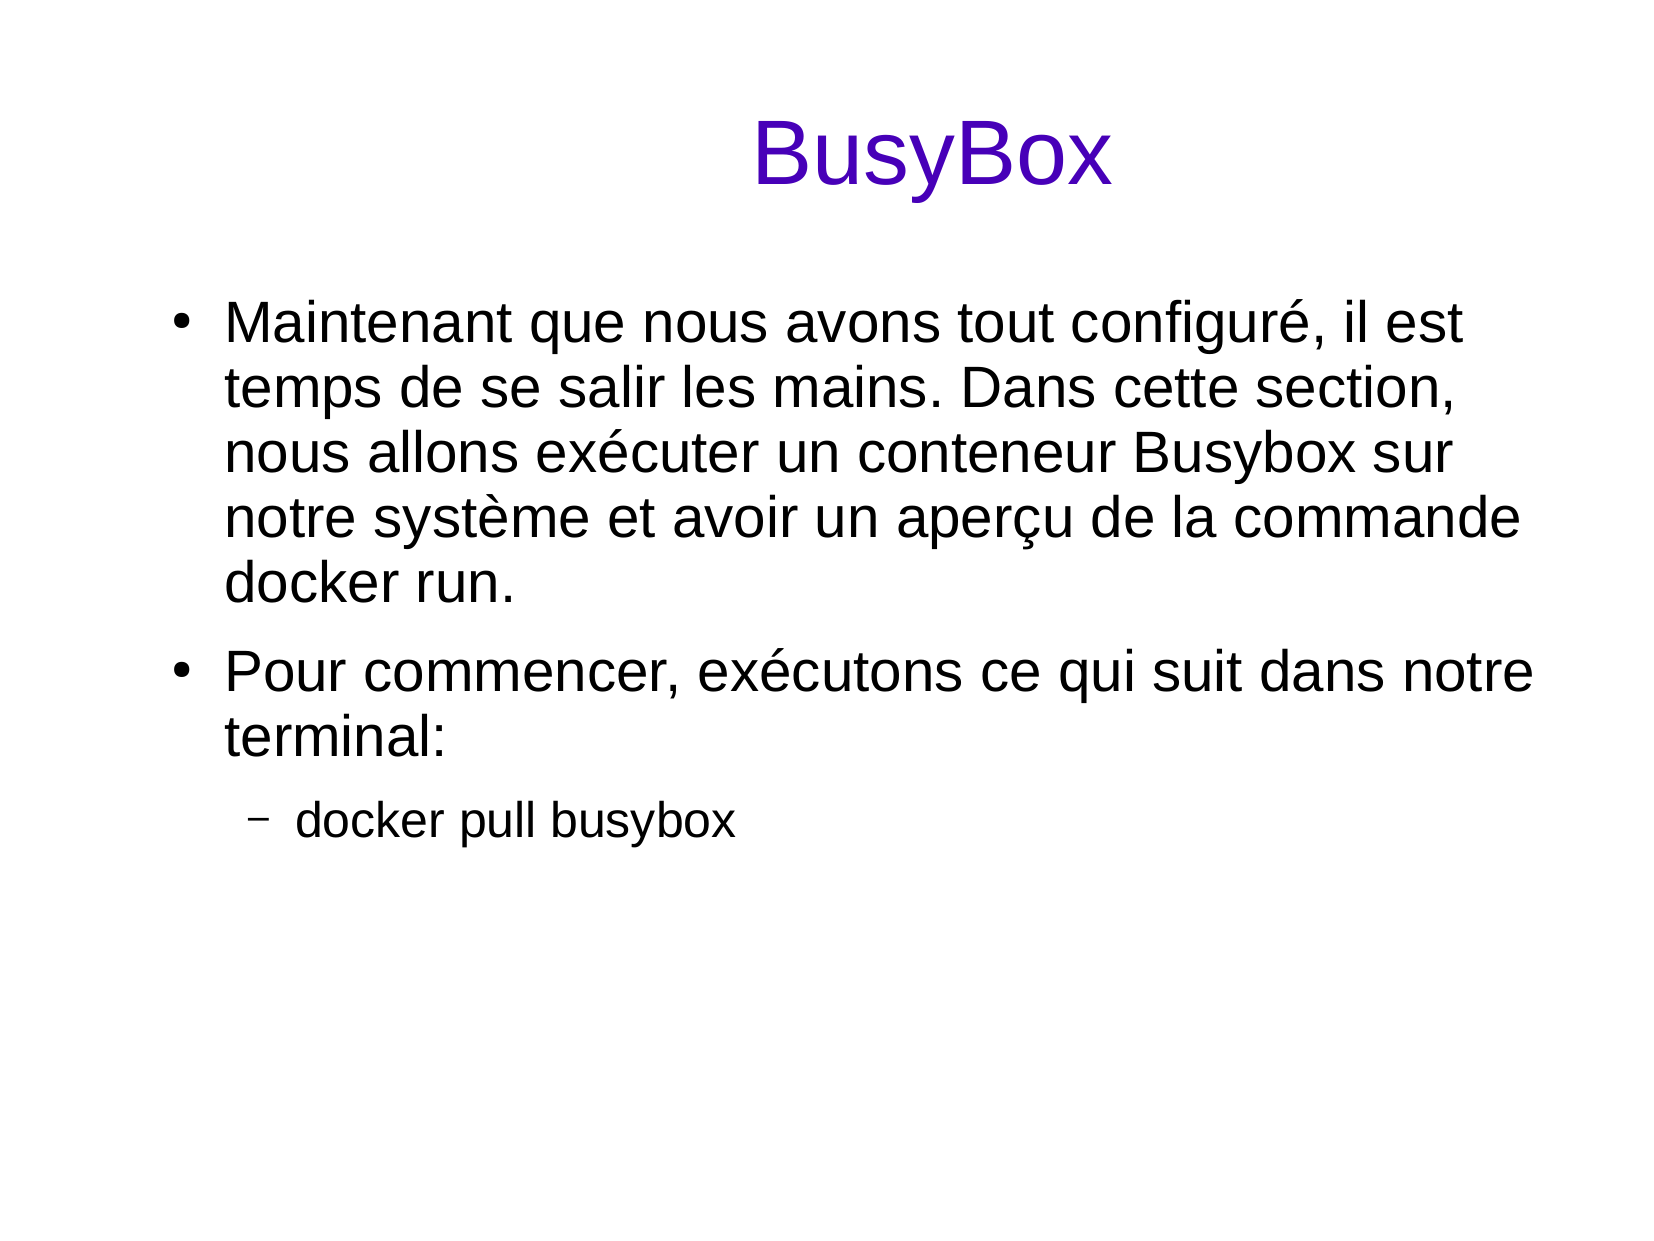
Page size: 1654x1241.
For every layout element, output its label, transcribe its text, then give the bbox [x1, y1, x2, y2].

title BusyBox [82, 49, 1571, 257]
list Maintenant que nous avons tout configuré, il est temps de se salir les mains. Dans cette section, nous allons exécuter un conteneur Busybox sur notre système et avoir un aperçu de la commande docker run. Pour commencer, exécutons ce qui suit dans notre terminal: docker pull busybox [82, 290, 1571, 1036]
